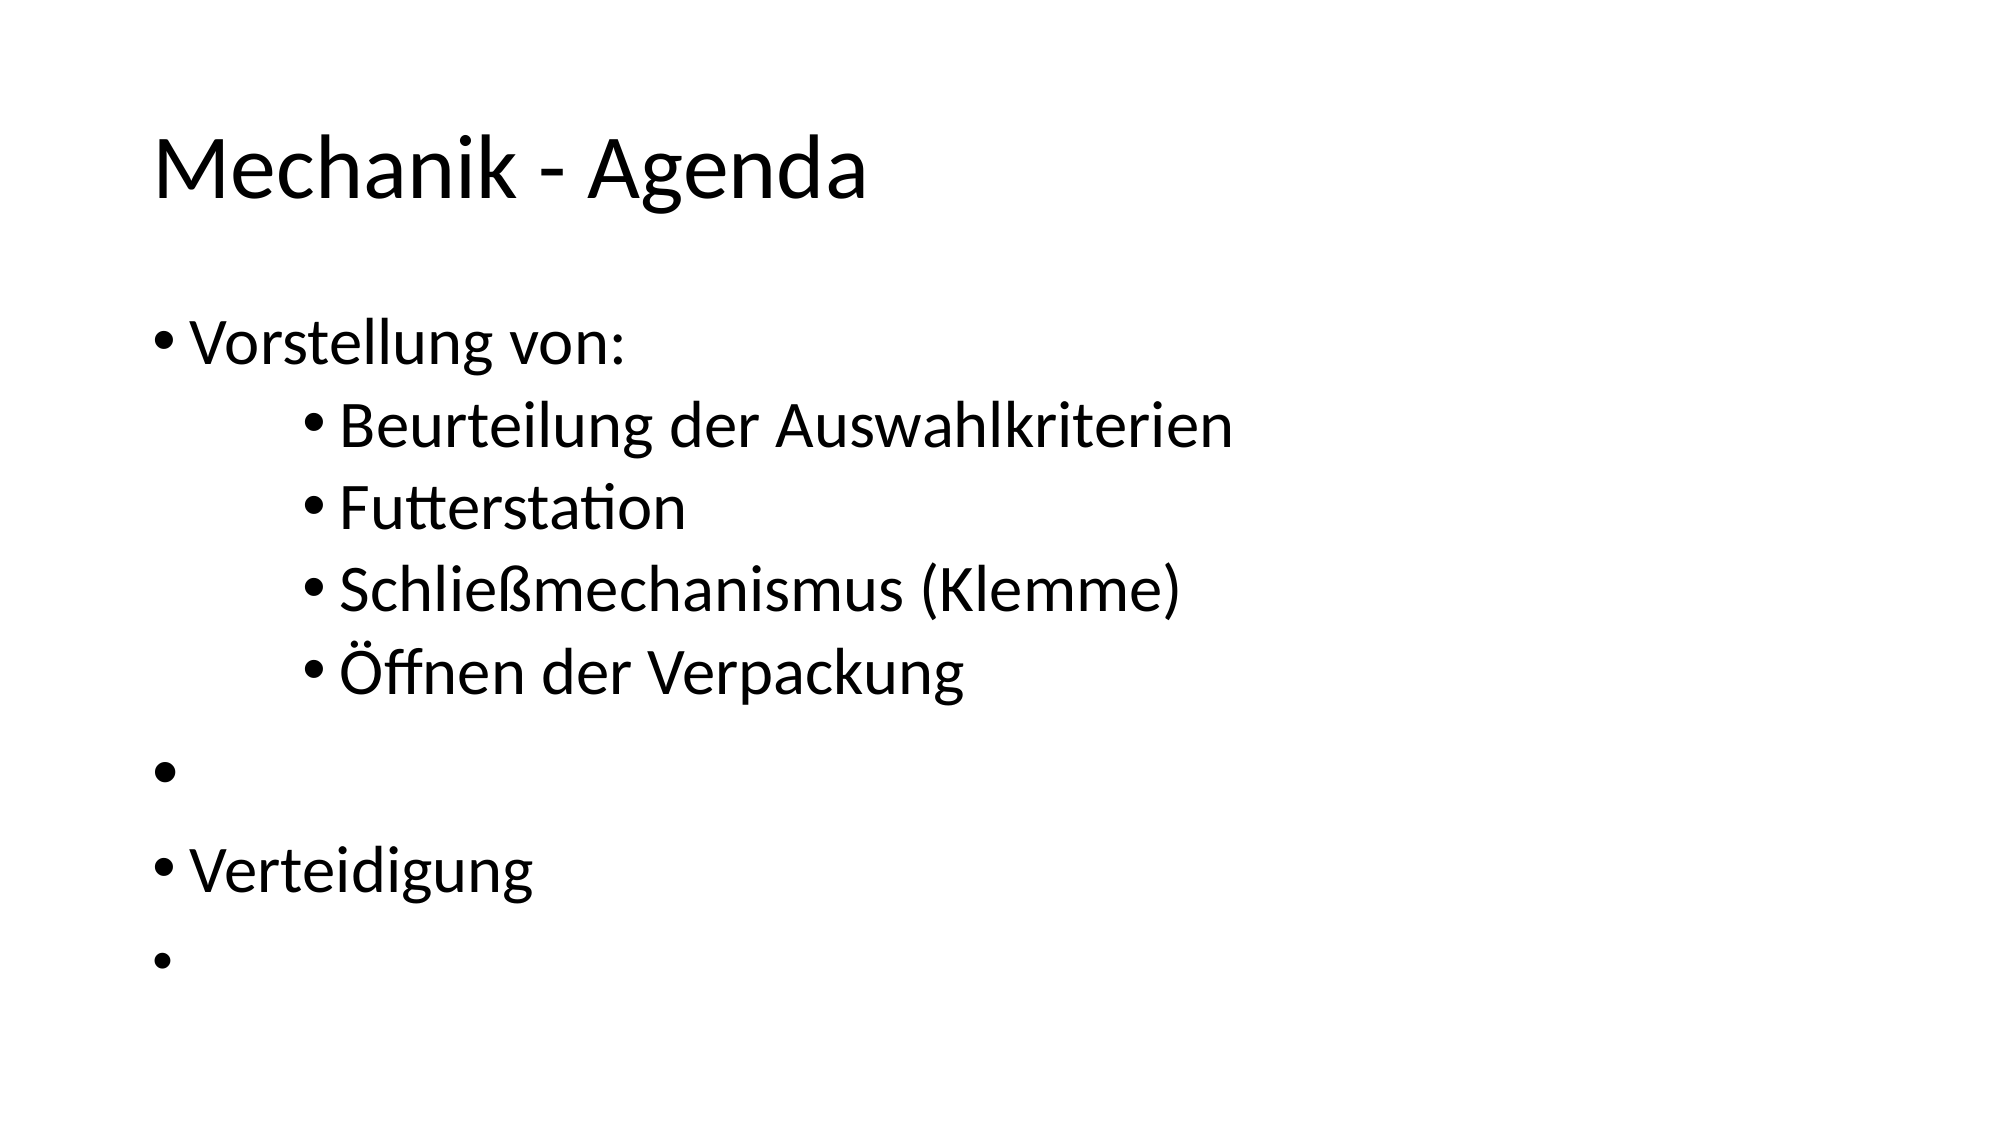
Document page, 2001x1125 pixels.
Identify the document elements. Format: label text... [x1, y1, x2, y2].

title Mechanik - Agenda [137, 59, 1863, 278]
list Vorstellung von: Beurteilung der Auswahlkriterien Futterstation Schließmechanismus (Klemme) Öffnen der Verpackung Verteidigung [137, 299, 1863, 1014]
